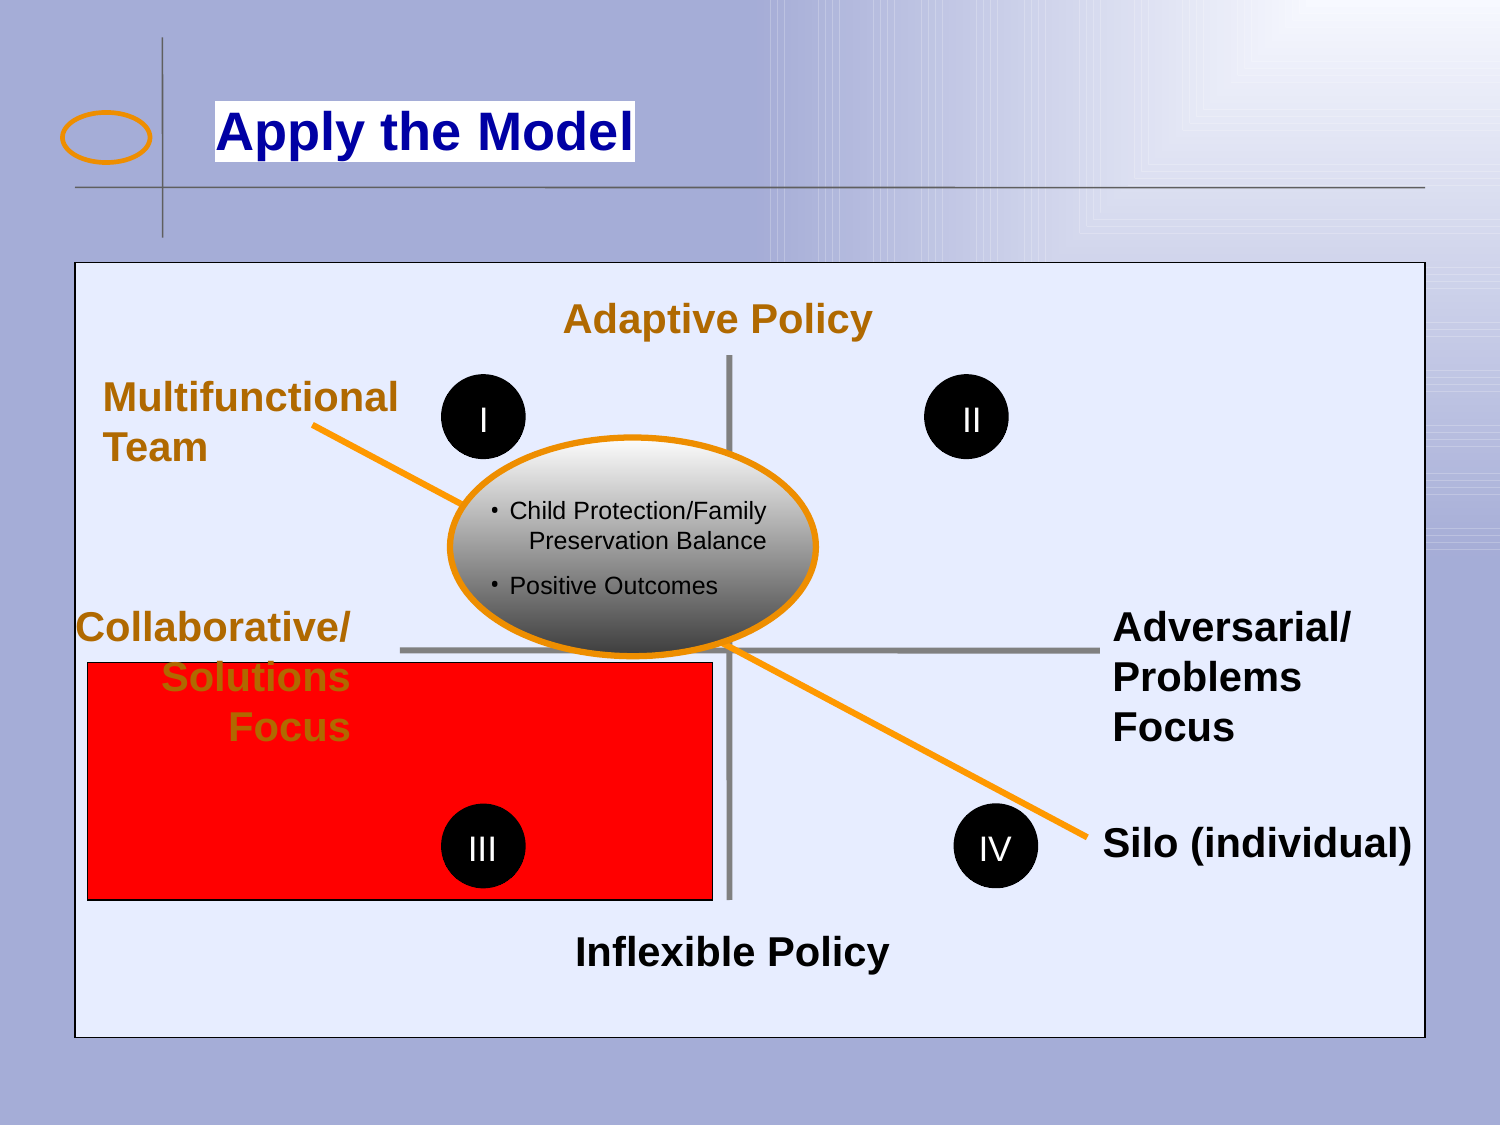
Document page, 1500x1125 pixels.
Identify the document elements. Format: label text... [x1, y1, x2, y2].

text_box [75, 262, 1425, 1037]
text_box Silo (individual) [1087, 808, 1428, 874]
text_box Adversarial/ Problems Focus [1112, 600, 1425, 750]
text_box Inflexible Policy [575, 925, 963, 975]
text_box Adaptive Policy [562, 292, 962, 342]
text_box II [962, 397, 982, 439]
text_box Child Protection/Family Preservation Balance Positive Outcomes [475, 487, 795, 608]
text_box Collaborative/ Solutions Focus [75, 600, 388, 750]
title Apply the Model [200, 45, 1426, 213]
text_box IV [979, 826, 1012, 868]
text_box Multifunctional Team [87, 362, 438, 478]
text_box III [468, 826, 497, 869]
text_box I [479, 397, 489, 439]
